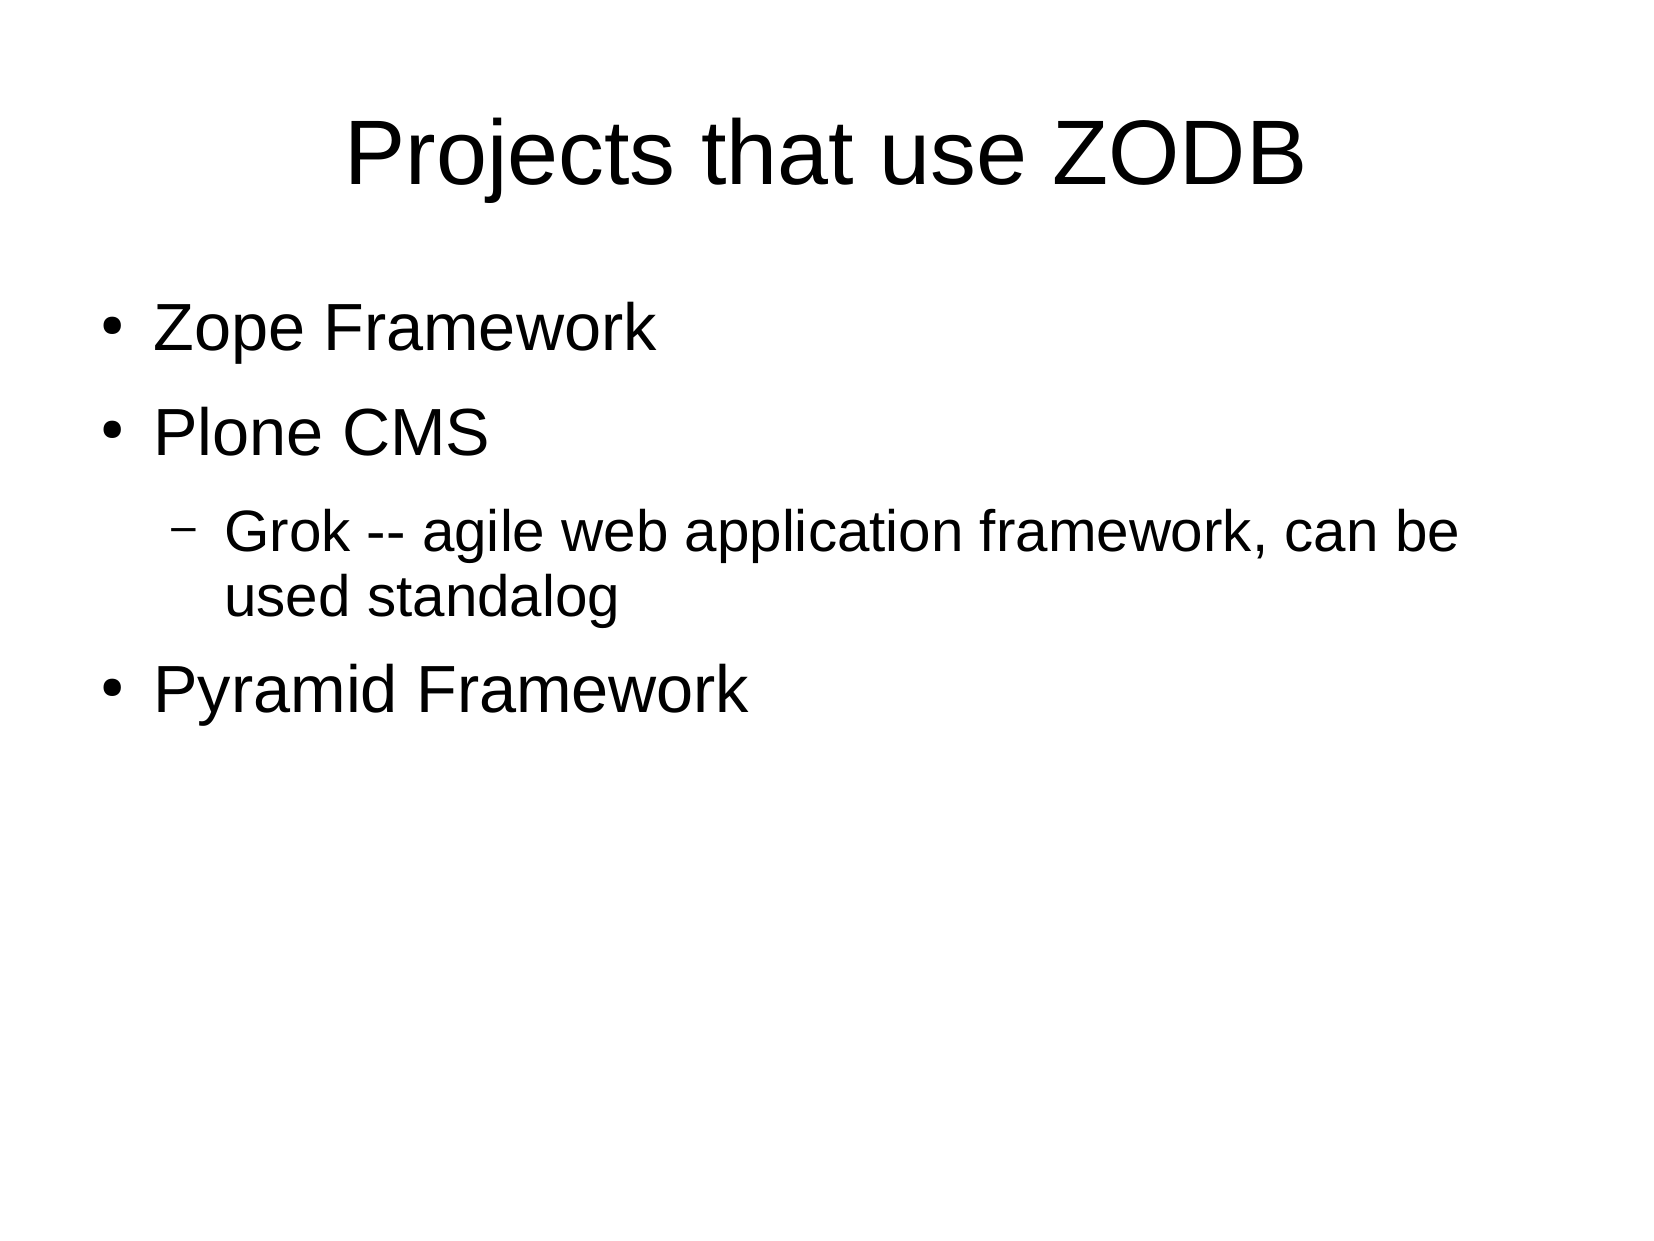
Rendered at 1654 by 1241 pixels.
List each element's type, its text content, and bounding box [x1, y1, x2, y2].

title Projects that use ZODB [82, 49, 1571, 257]
list Zope Framework Plone CMS Grok -- agile web application framework, can be used standalog Pyramid Framework [82, 290, 1571, 1010]
